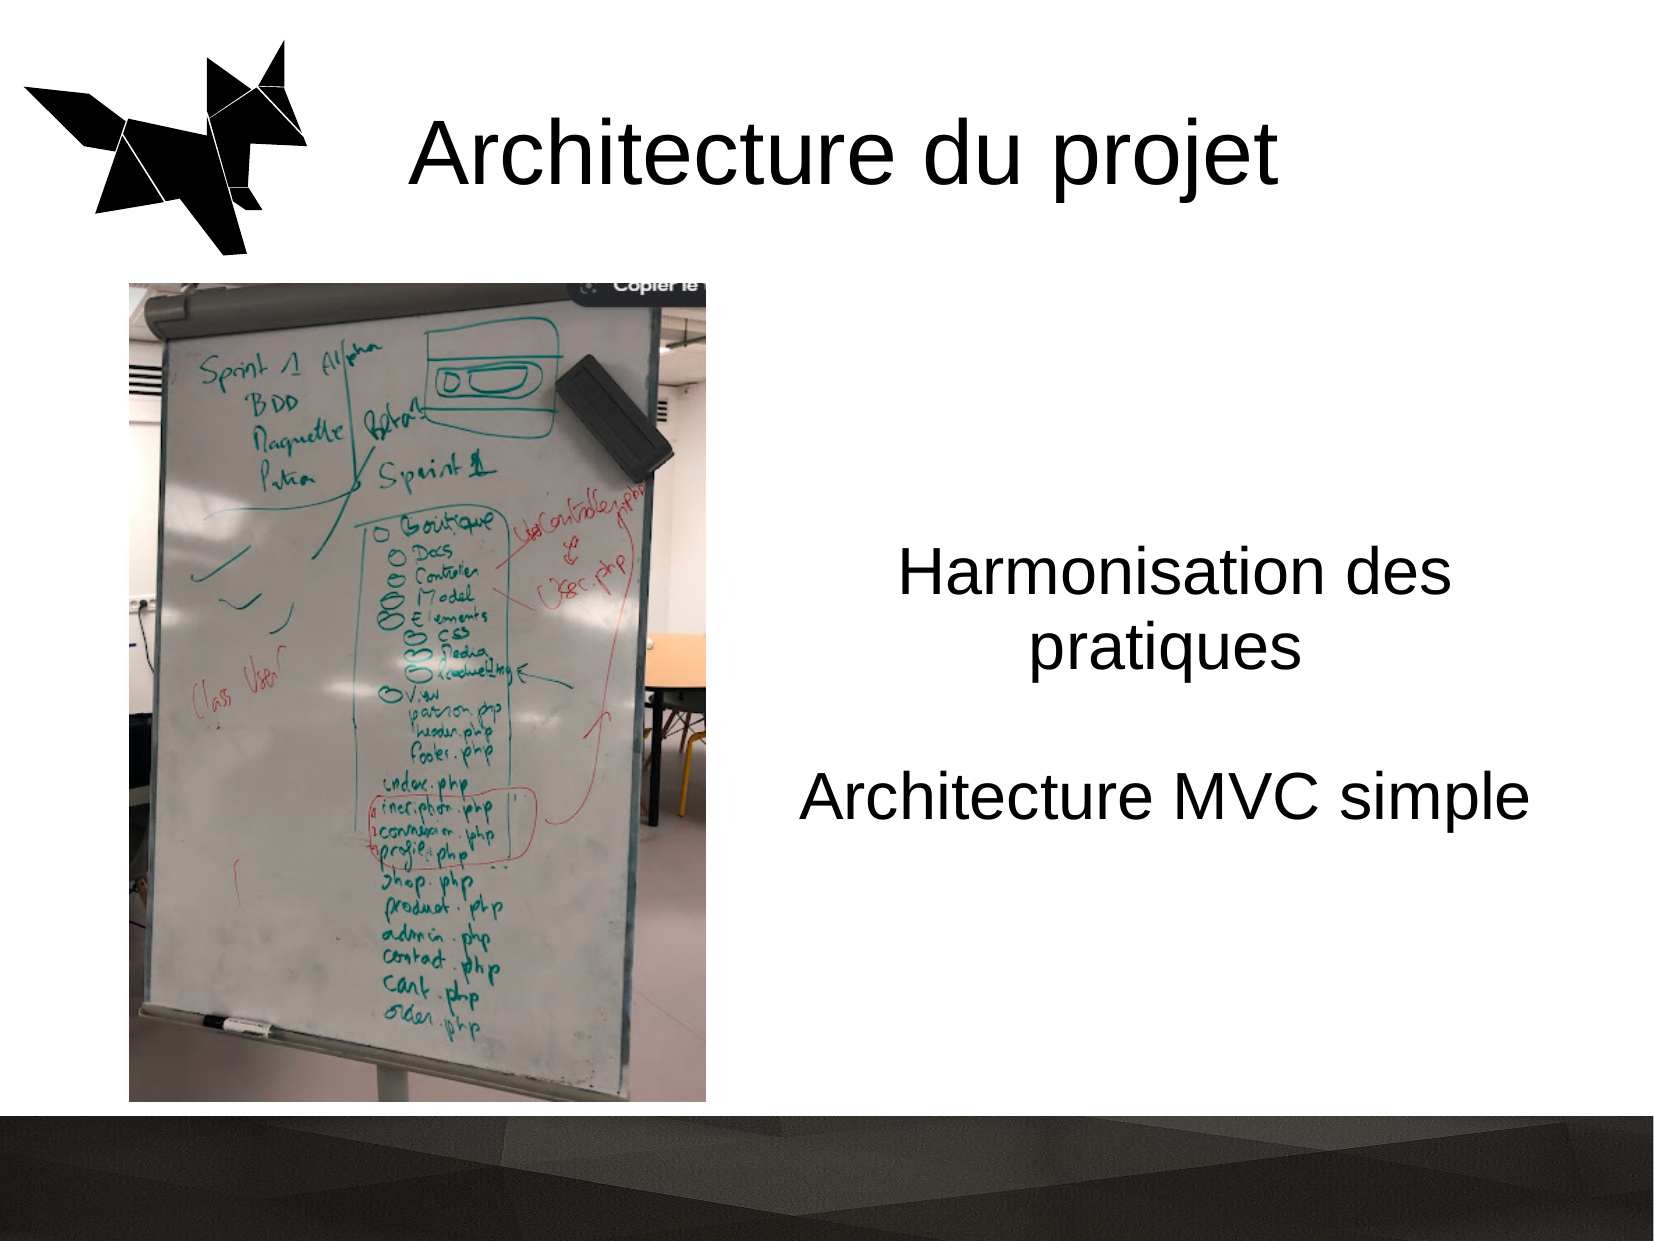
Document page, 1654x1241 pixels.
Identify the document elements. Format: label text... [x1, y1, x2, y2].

text_box Harmonisation des pratiques Architecture MVC simple [755, 236, 1595, 1116]
title Architecture du projet [308, 49, 1571, 257]
picture [23, 30, 706, 1103]
picture [0, 1116, 1654, 1241]
